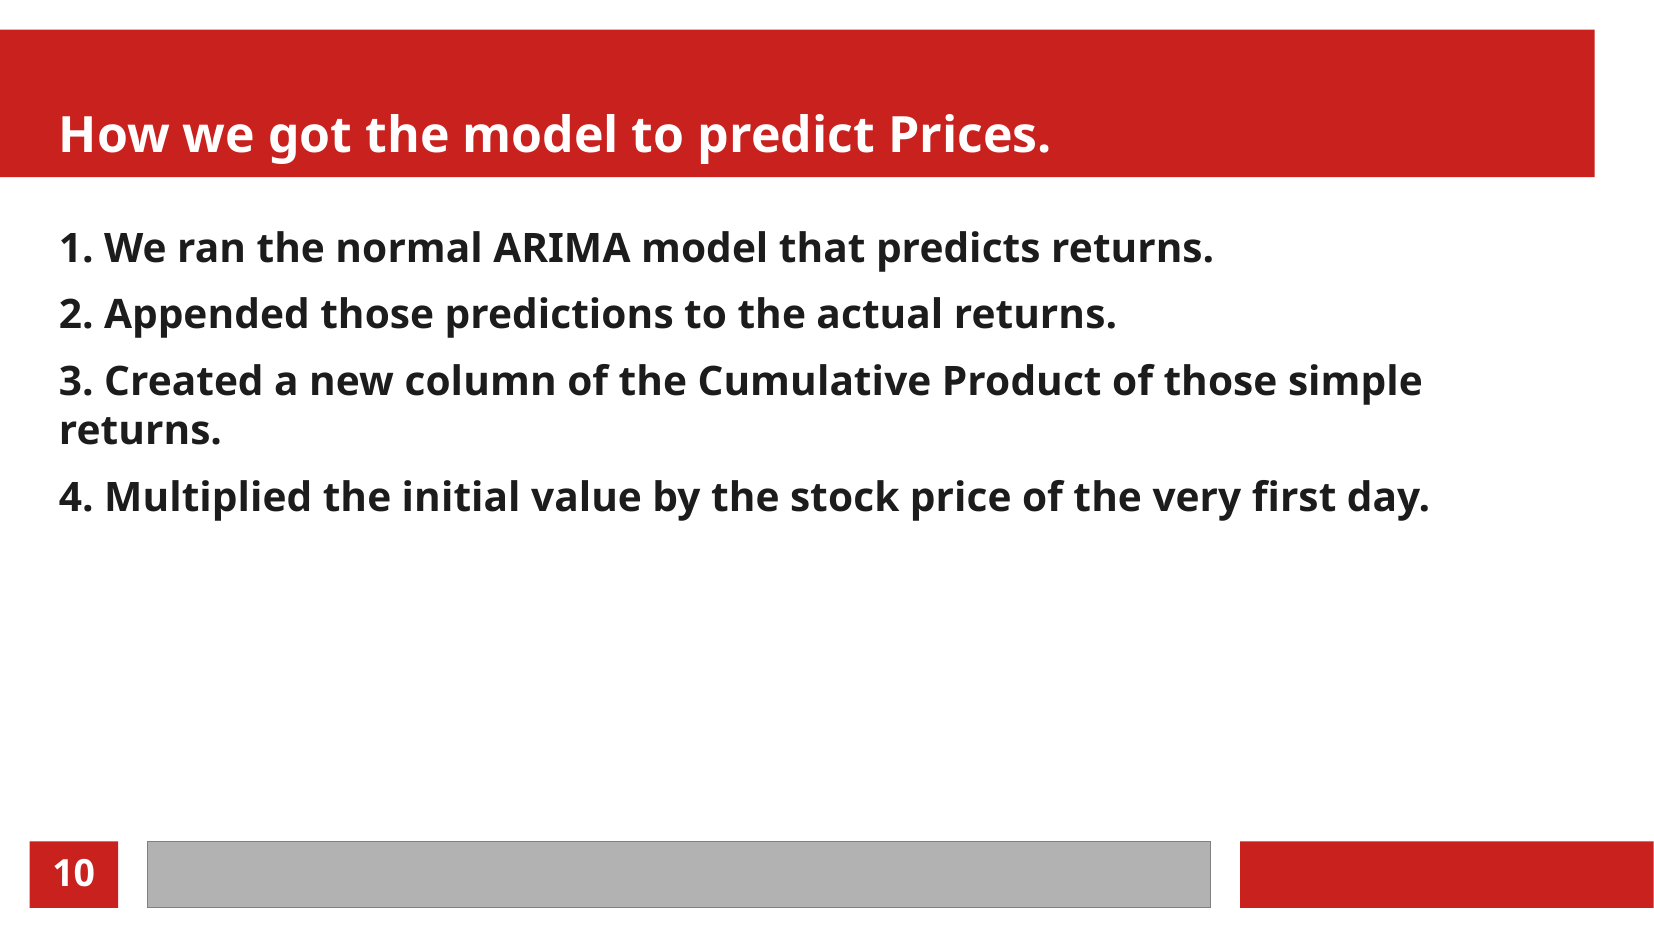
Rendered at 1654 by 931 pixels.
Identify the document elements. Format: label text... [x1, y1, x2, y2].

text_box [0, 841, 178, 908]
title How we got the model to predict Prices. [59, 44, 1595, 163]
list 1. We ran the normal ARIMA model that predicts returns. 2. Appended those predictions to the actual returns. 3. Created a new column of the Cumulative Product of those simple returns. 4. Multiplied the initial value by the stock price of the very first day. [59, 221, 1565, 798]
